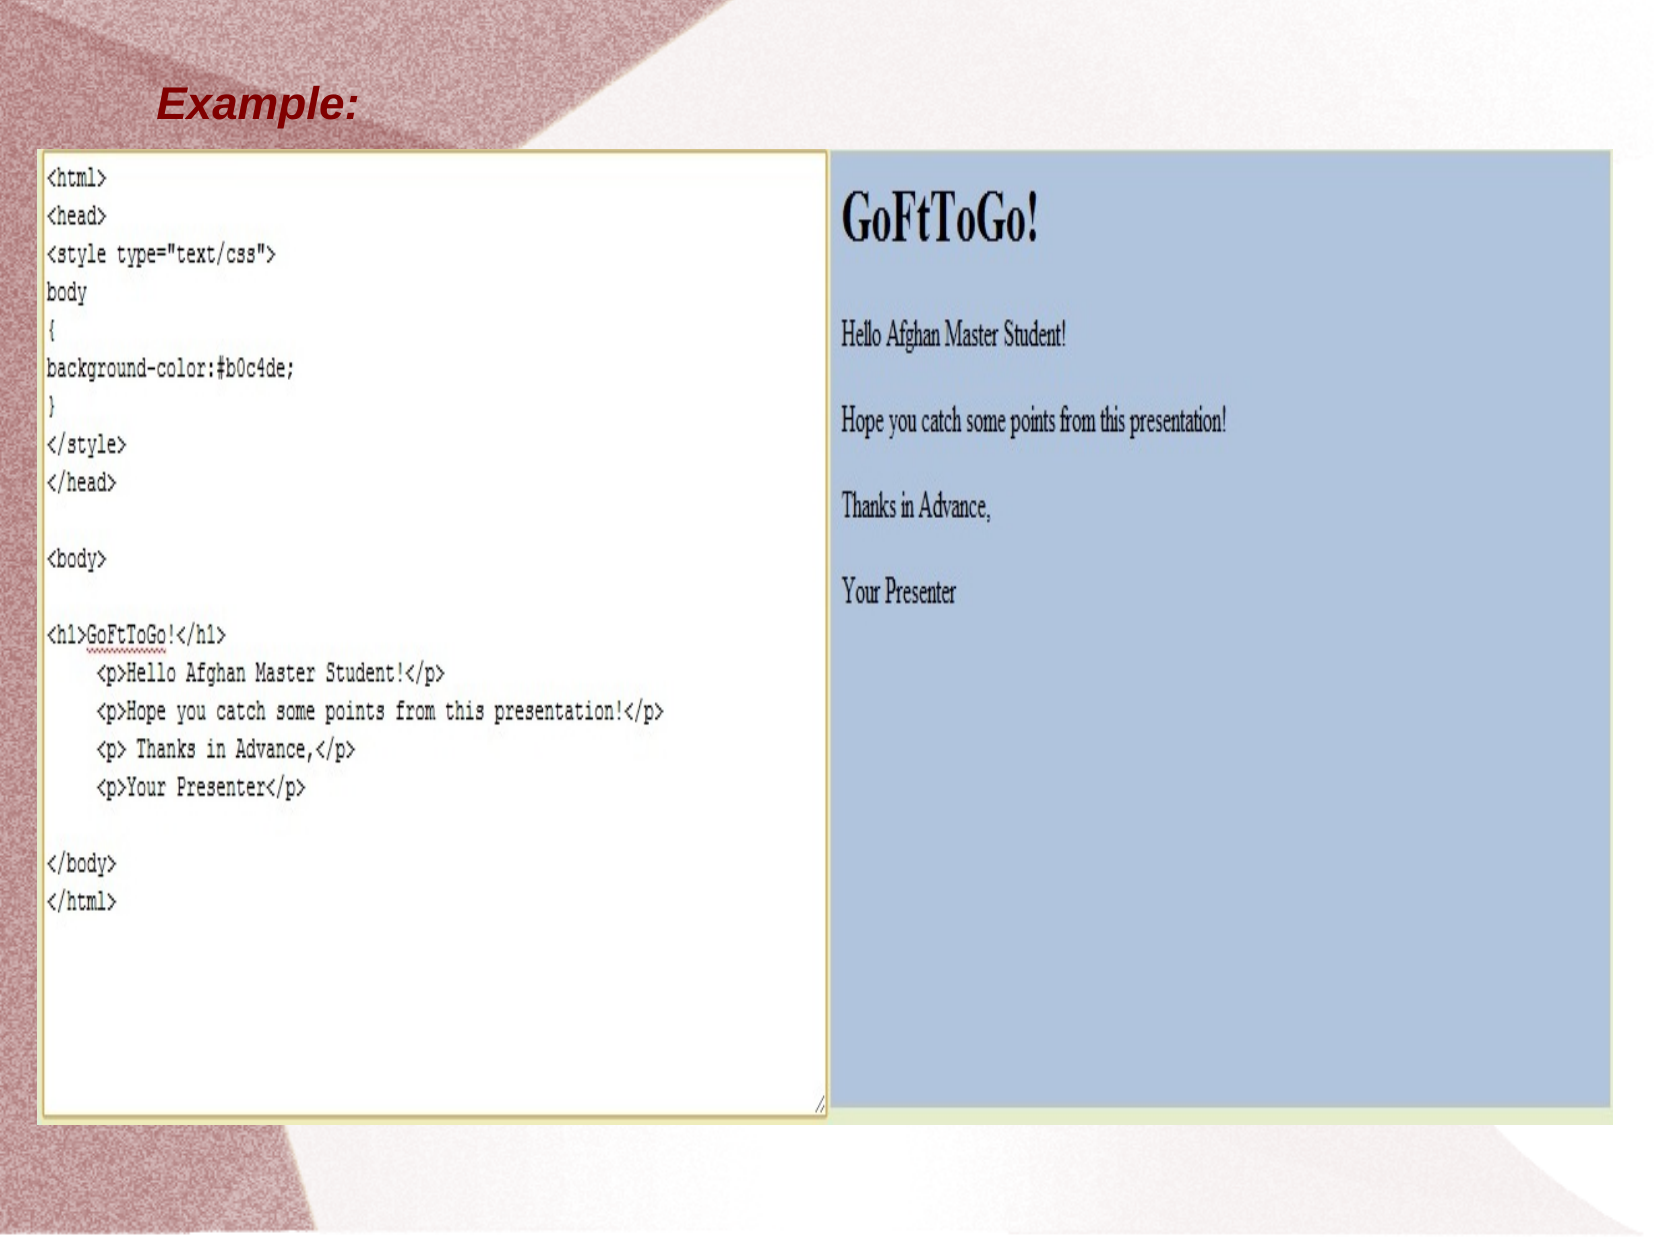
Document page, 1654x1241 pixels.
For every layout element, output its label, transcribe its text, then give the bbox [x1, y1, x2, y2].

picture [0, 0, 1654, 1241]
title Example: [156, 0, 1576, 149]
